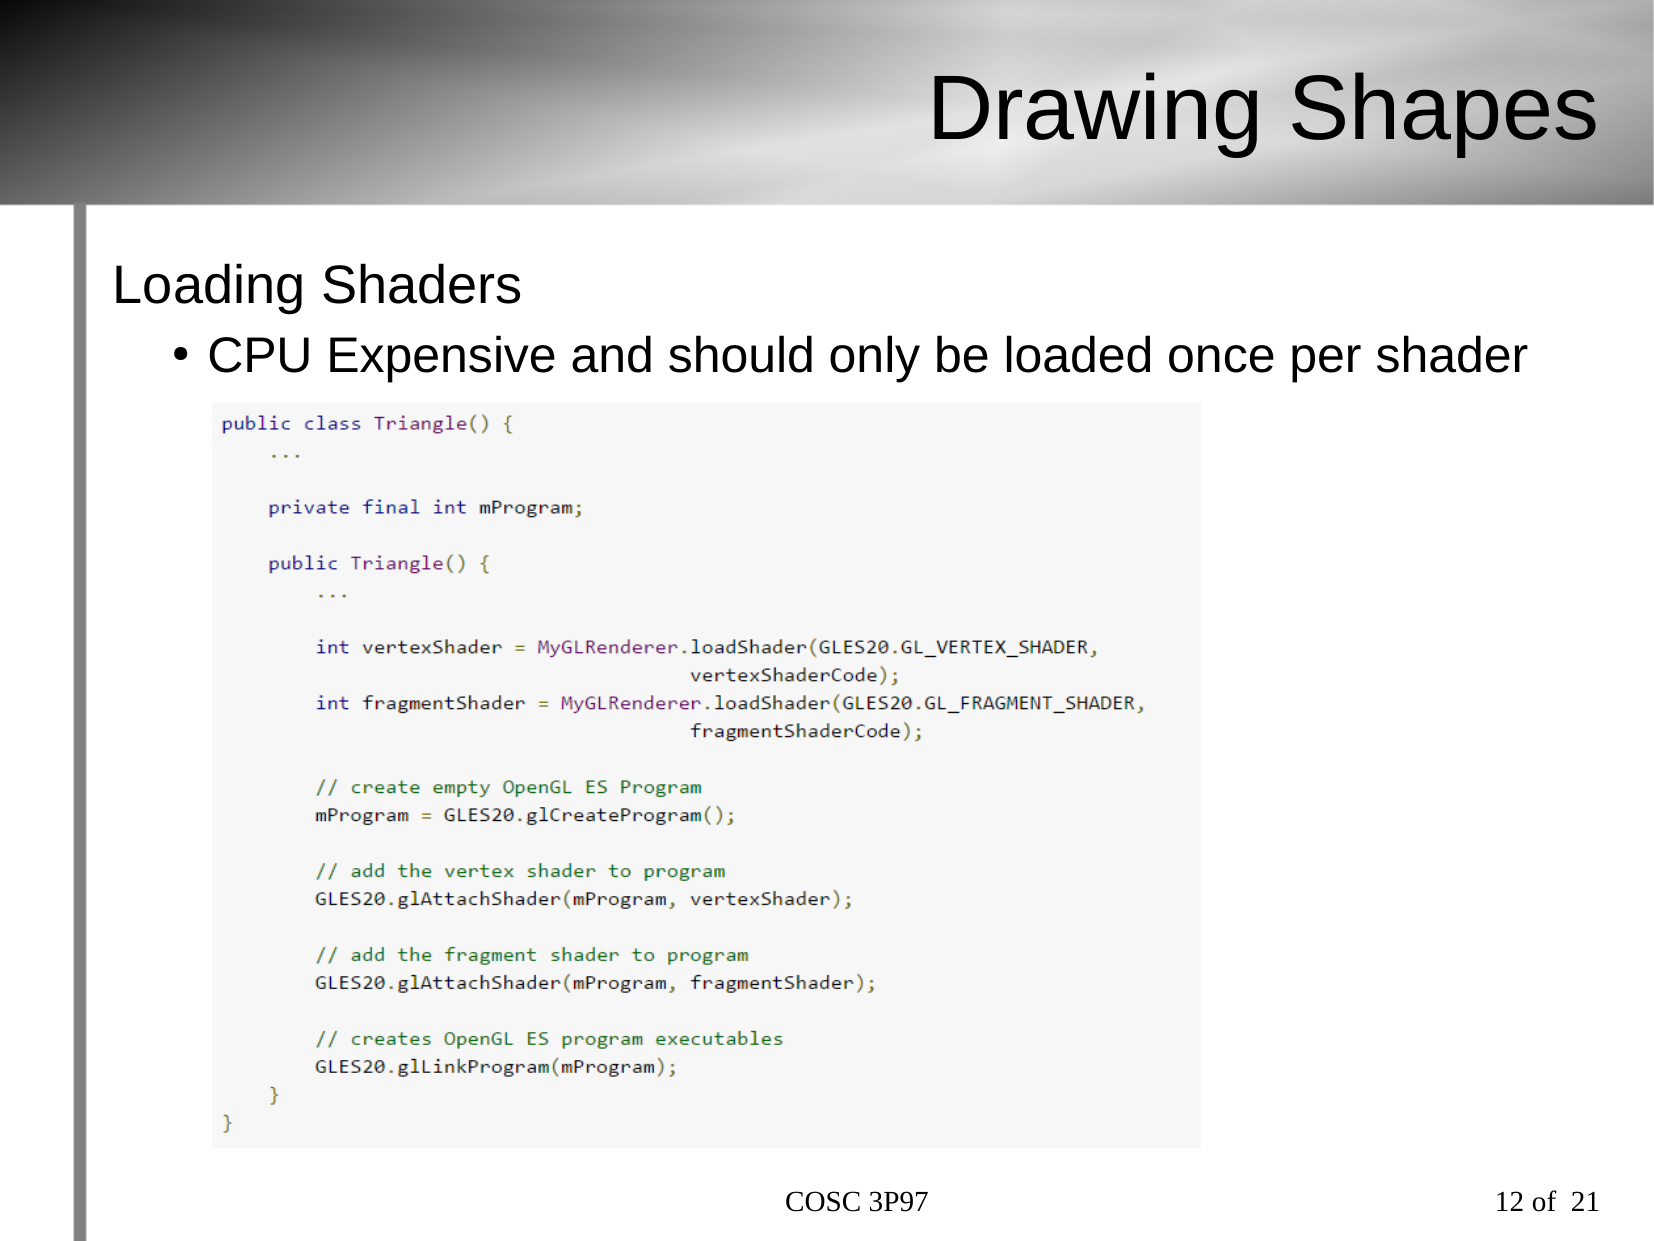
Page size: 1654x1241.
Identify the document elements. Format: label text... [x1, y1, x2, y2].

title Drawing Shapes [112, 13, 1601, 201]
picture [0, 0, 1654, 1241]
list Loading Shaders CPU Expensive and should only be loaded once per shader [41, 255, 1531, 391]
